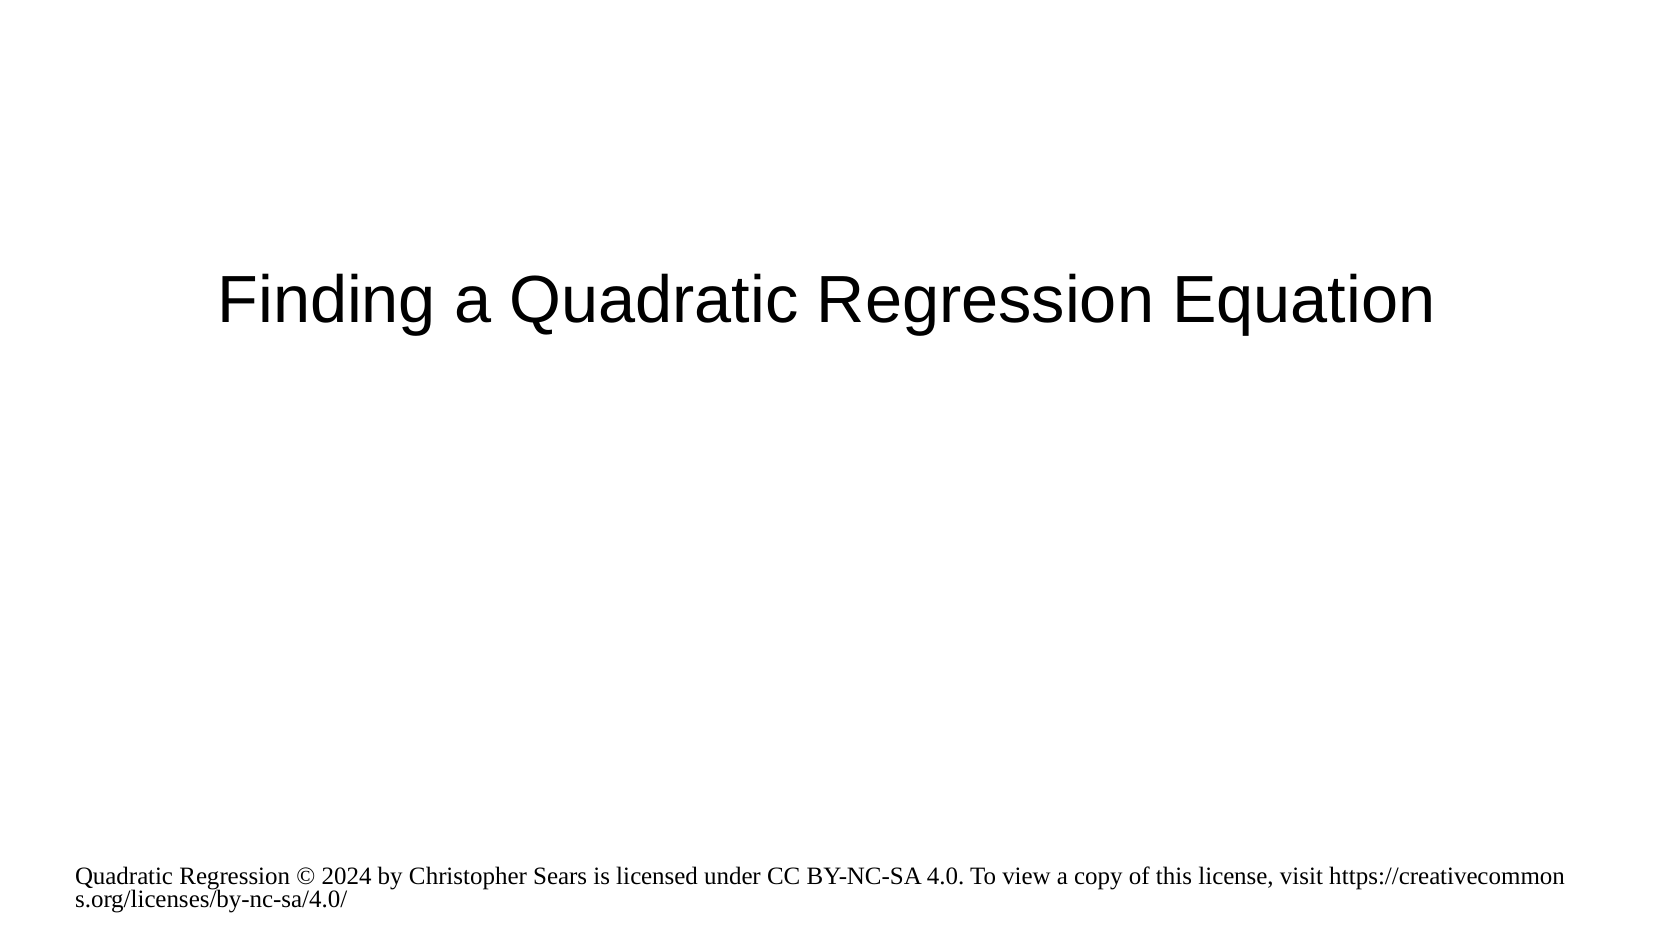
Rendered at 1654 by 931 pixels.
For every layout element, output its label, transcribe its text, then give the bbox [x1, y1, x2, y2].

subtitle Finding a Quadratic Regression Equation [82, 37, 1571, 561]
